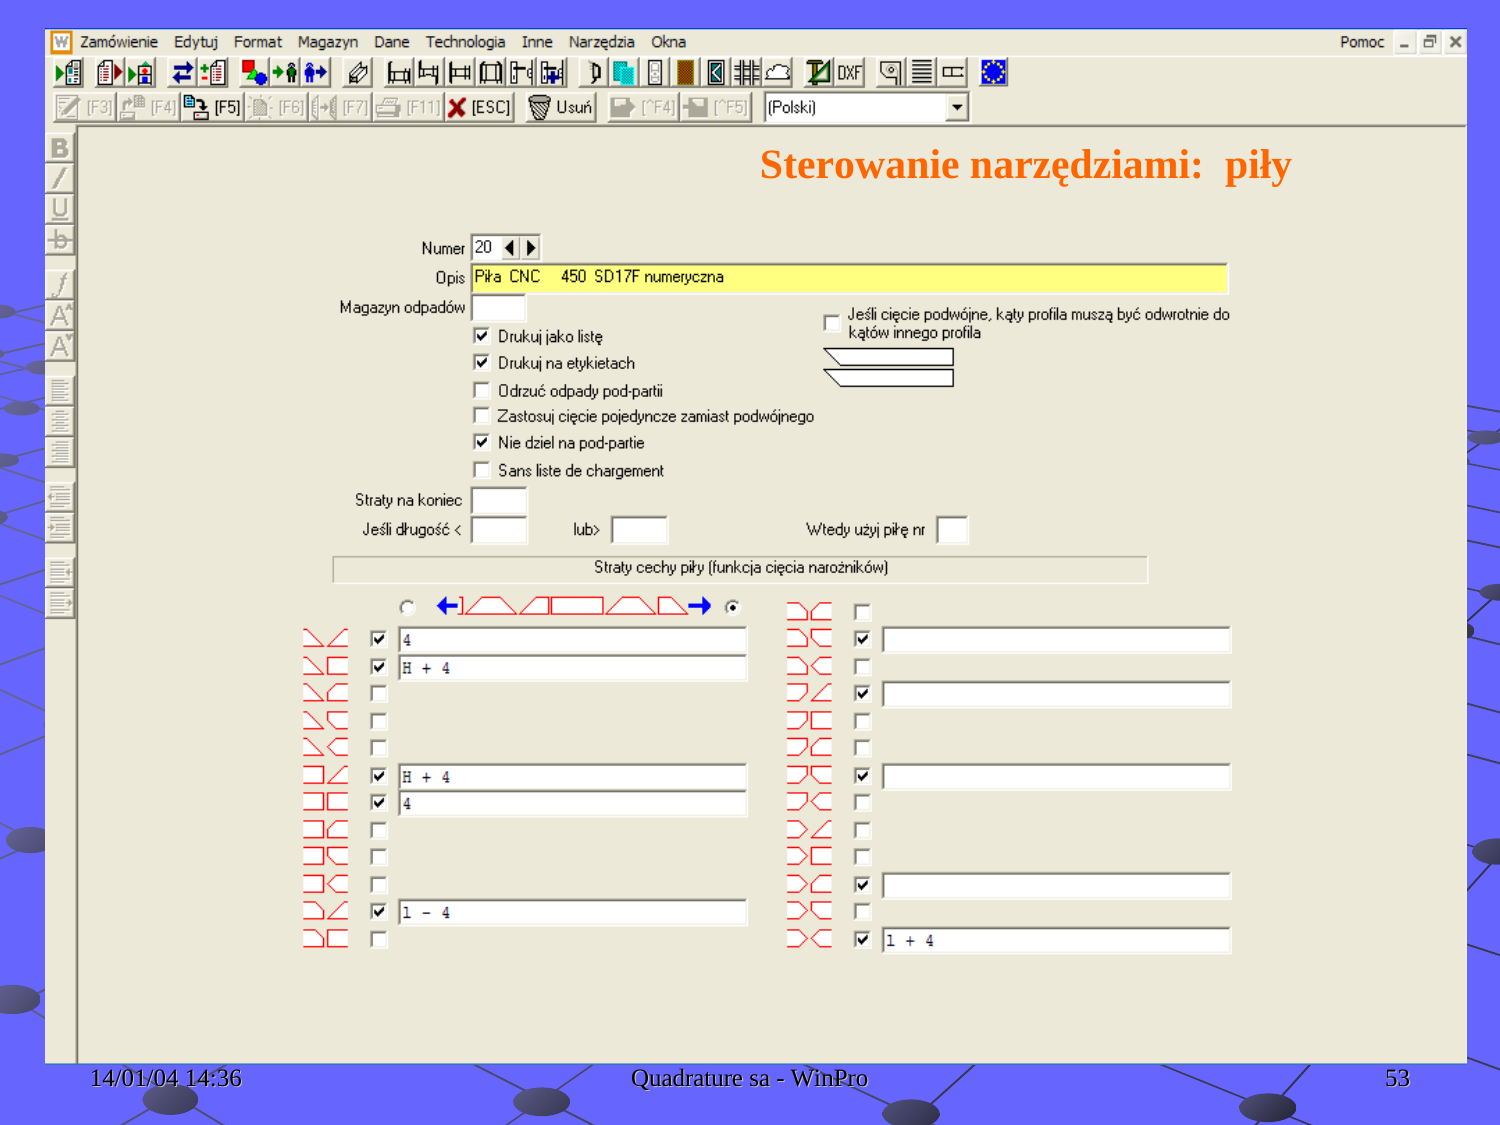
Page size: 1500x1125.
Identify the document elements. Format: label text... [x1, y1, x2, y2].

picture [45, 28, 1467, 1065]
text_box Sterowanie narzędziami: piły [759, 144, 1434, 188]
